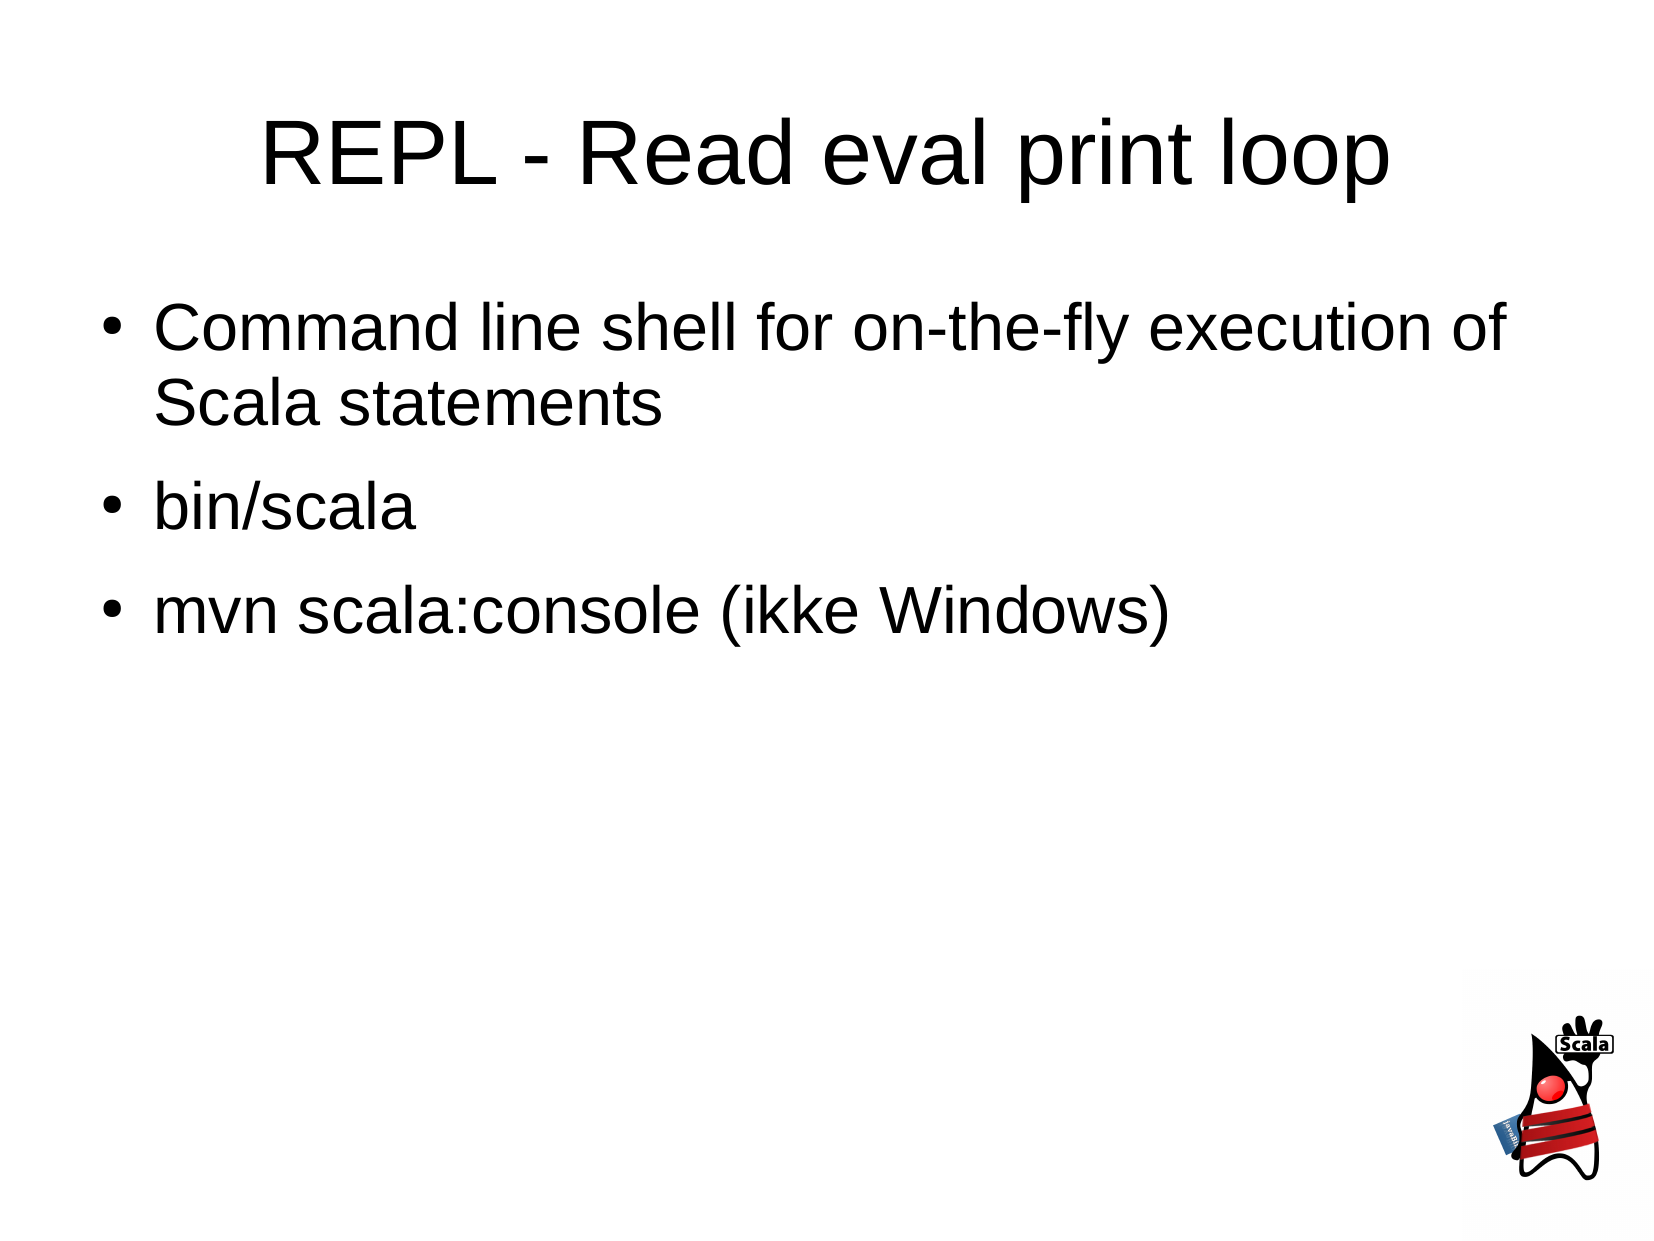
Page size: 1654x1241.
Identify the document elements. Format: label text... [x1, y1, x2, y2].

list Command line shell for on-the-fly execution of Scala statements bin/scala mvn scala:console (ikke Windows) [82, 290, 1571, 1109]
title REPL - Read eval print loop [82, 49, 1571, 257]
picture [1462, 969, 1654, 1241]
